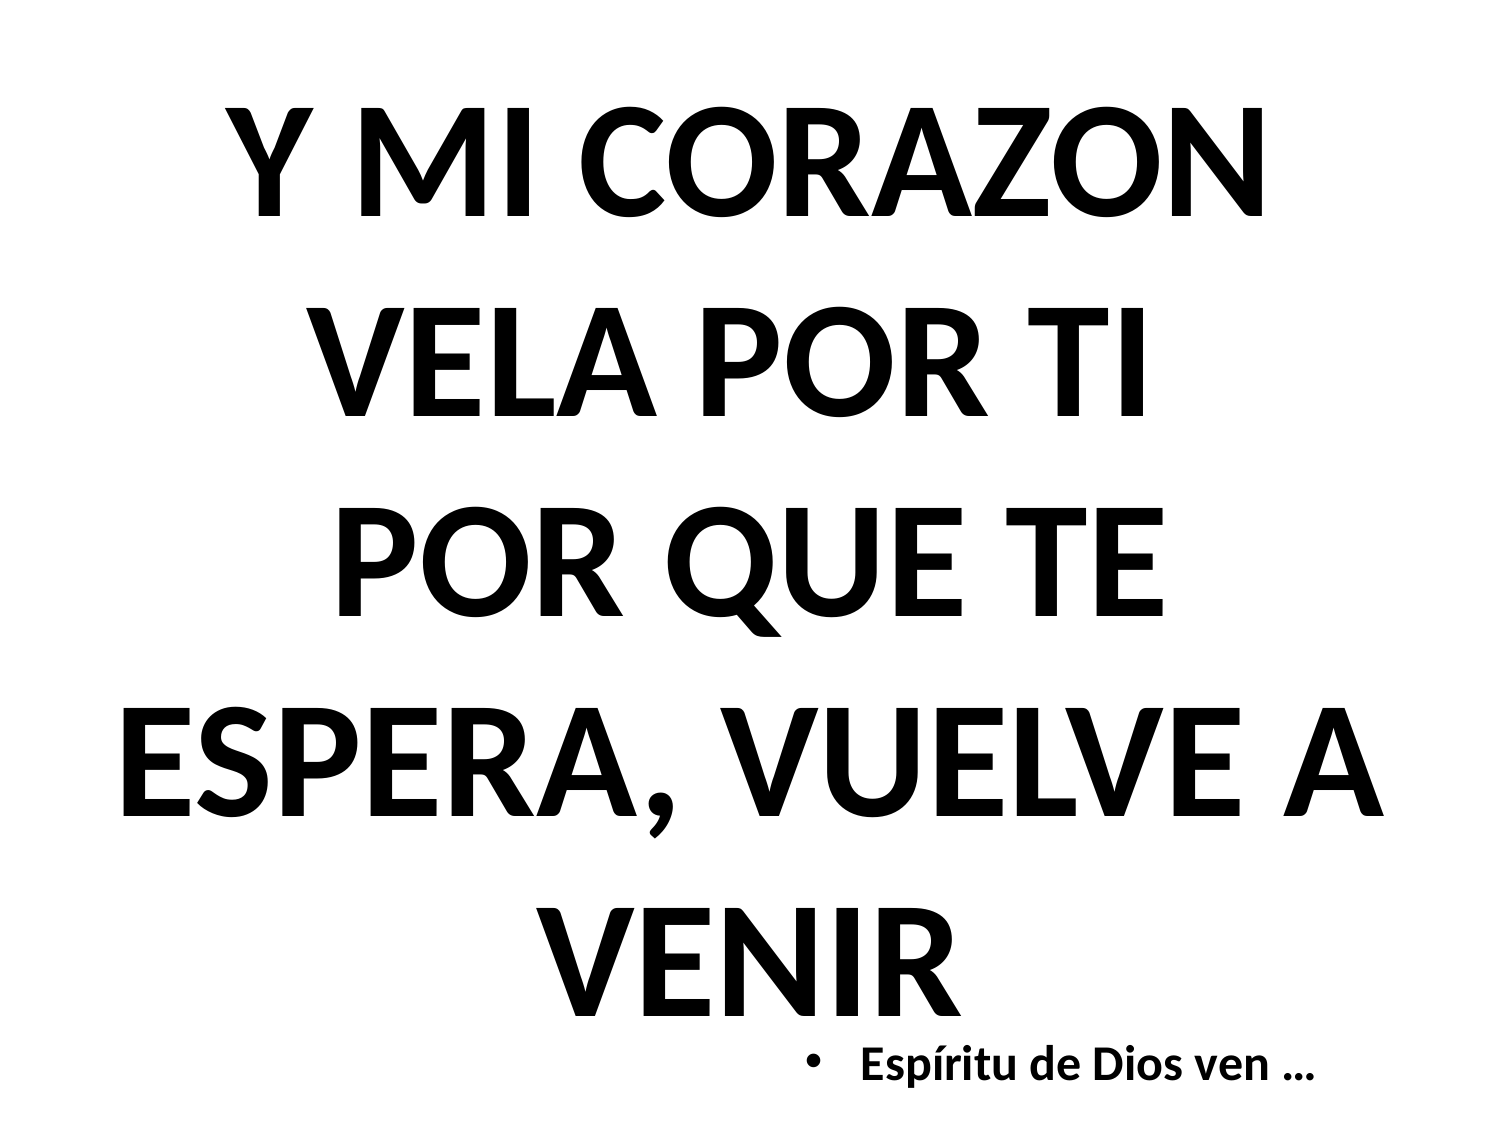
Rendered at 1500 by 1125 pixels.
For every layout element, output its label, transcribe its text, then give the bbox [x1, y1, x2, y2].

text_box Espíritu de Dios ven … [620, 1023, 1333, 1107]
title Y MI CORAZON VELA POR TI POR QUE TE ESPERA, VUELVE A VENIR [75, 456, 1426, 644]
